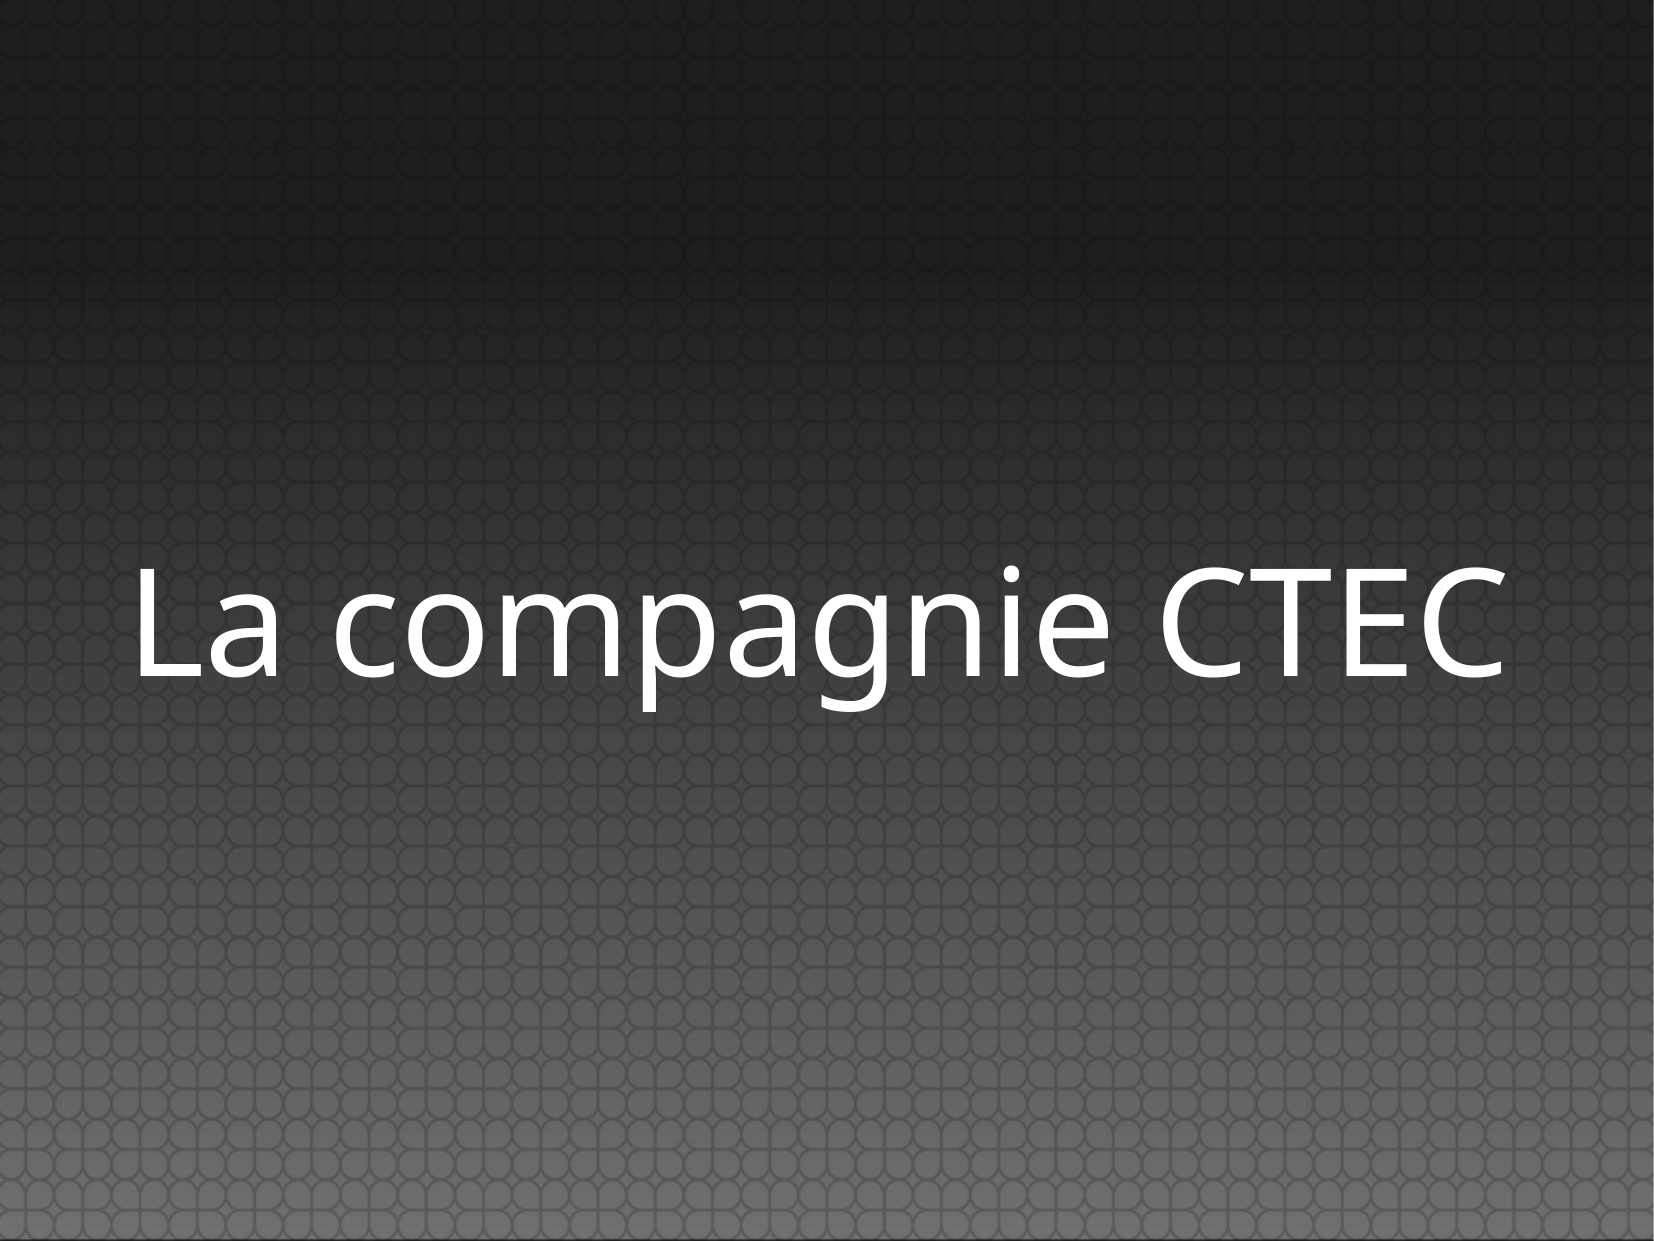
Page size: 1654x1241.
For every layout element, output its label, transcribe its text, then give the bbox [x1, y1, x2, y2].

title La compagnie CTEC [75, 444, 1564, 794]
picture [0, 0, 1654, 1241]
